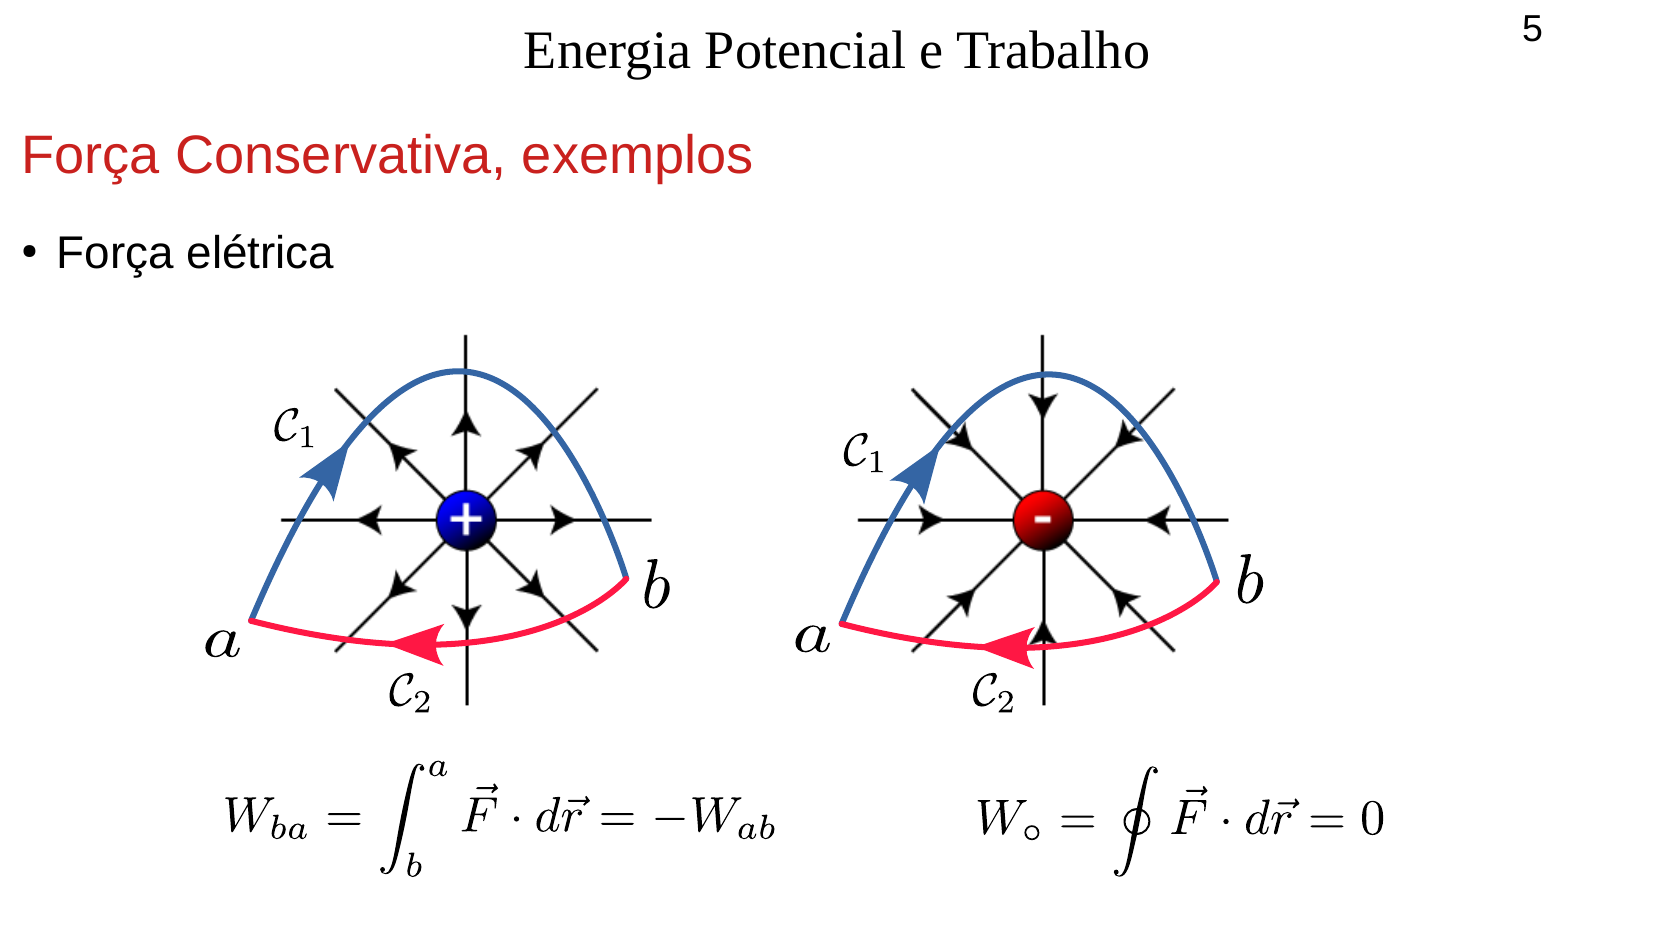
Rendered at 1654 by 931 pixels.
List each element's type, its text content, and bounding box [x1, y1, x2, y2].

text_box <number> [1507, 0, 1654, 71]
picture [202, 630, 240, 658]
text_box Força Conservativa, exemplos Força elétrica [6, 117, 1009, 324]
picture [272, 329, 1264, 715]
text_box Energia Potencial e Trabalho [509, 0, 1166, 88]
picture [220, 758, 777, 879]
picture [972, 764, 1385, 879]
